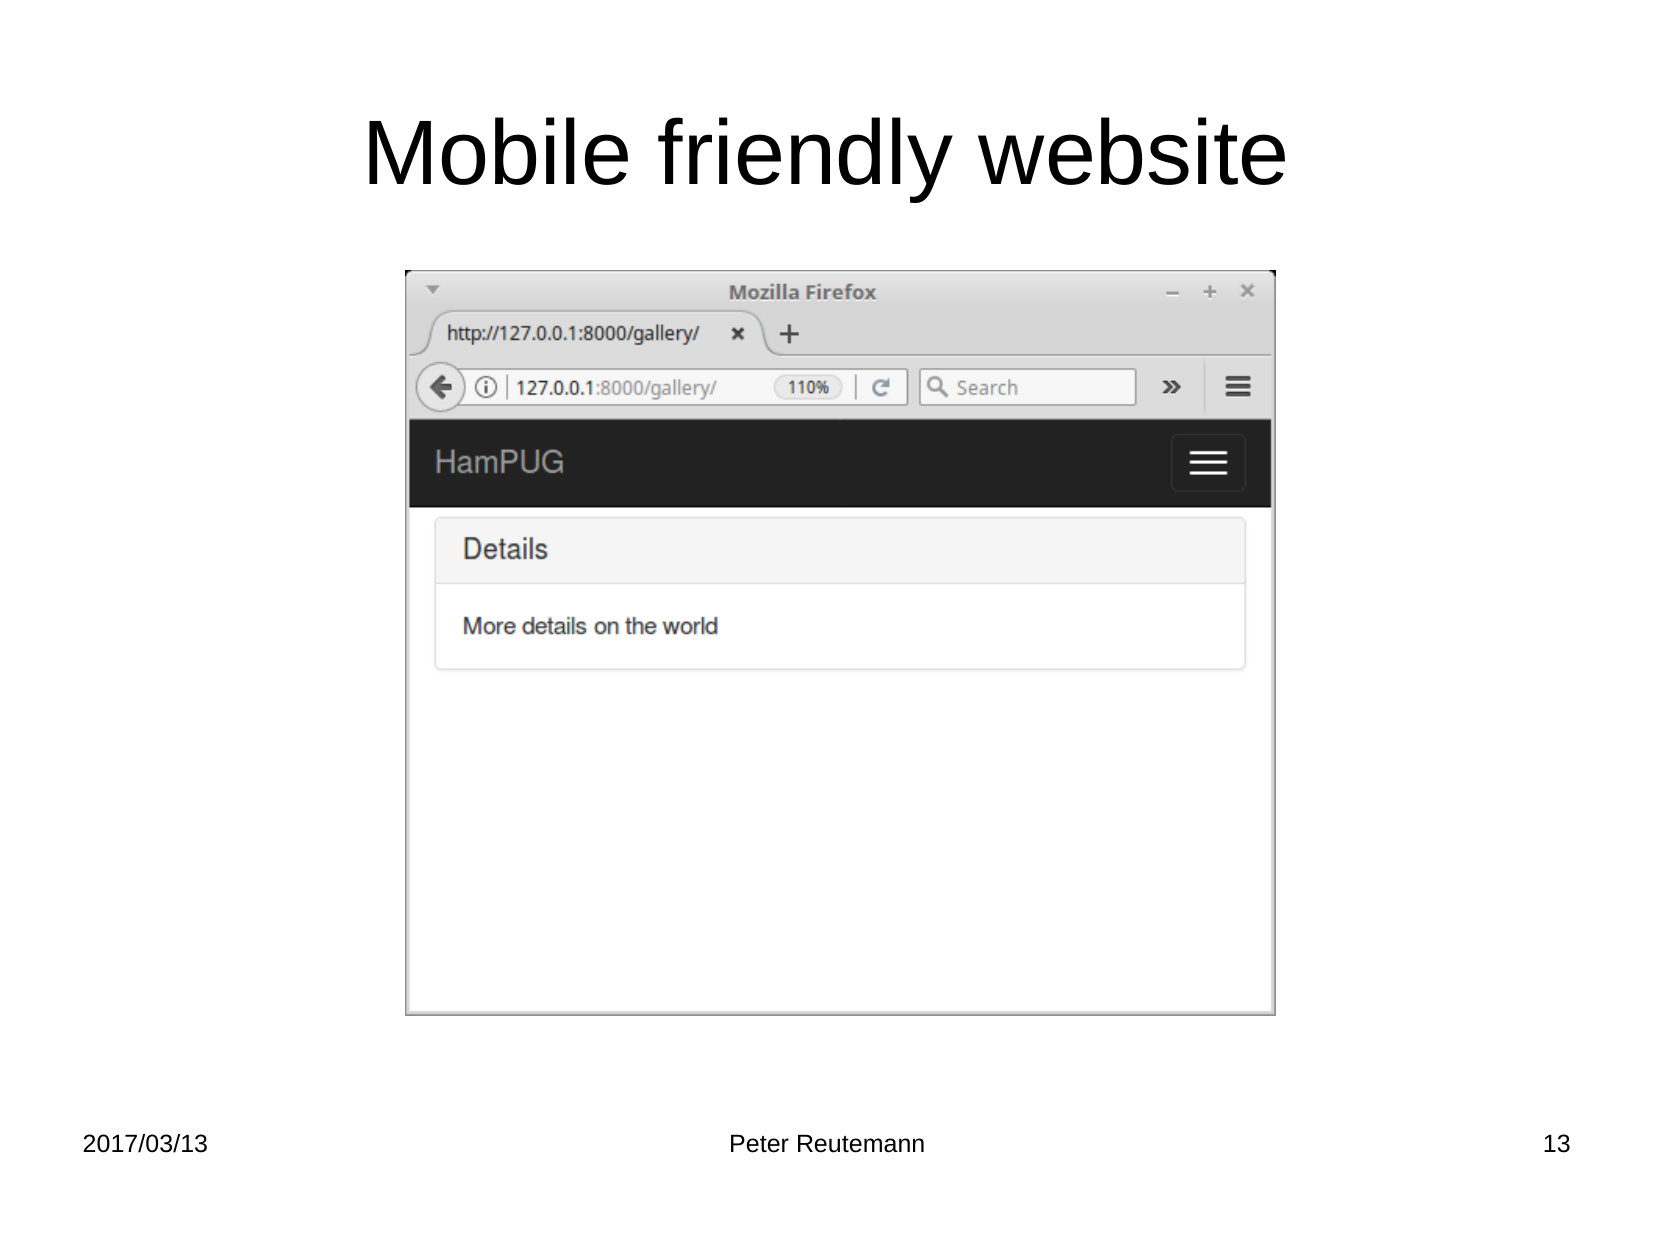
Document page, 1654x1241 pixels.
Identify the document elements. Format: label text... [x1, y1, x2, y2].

picture [405, 270, 1276, 1016]
title Mobile friendly website [82, 49, 1571, 257]
